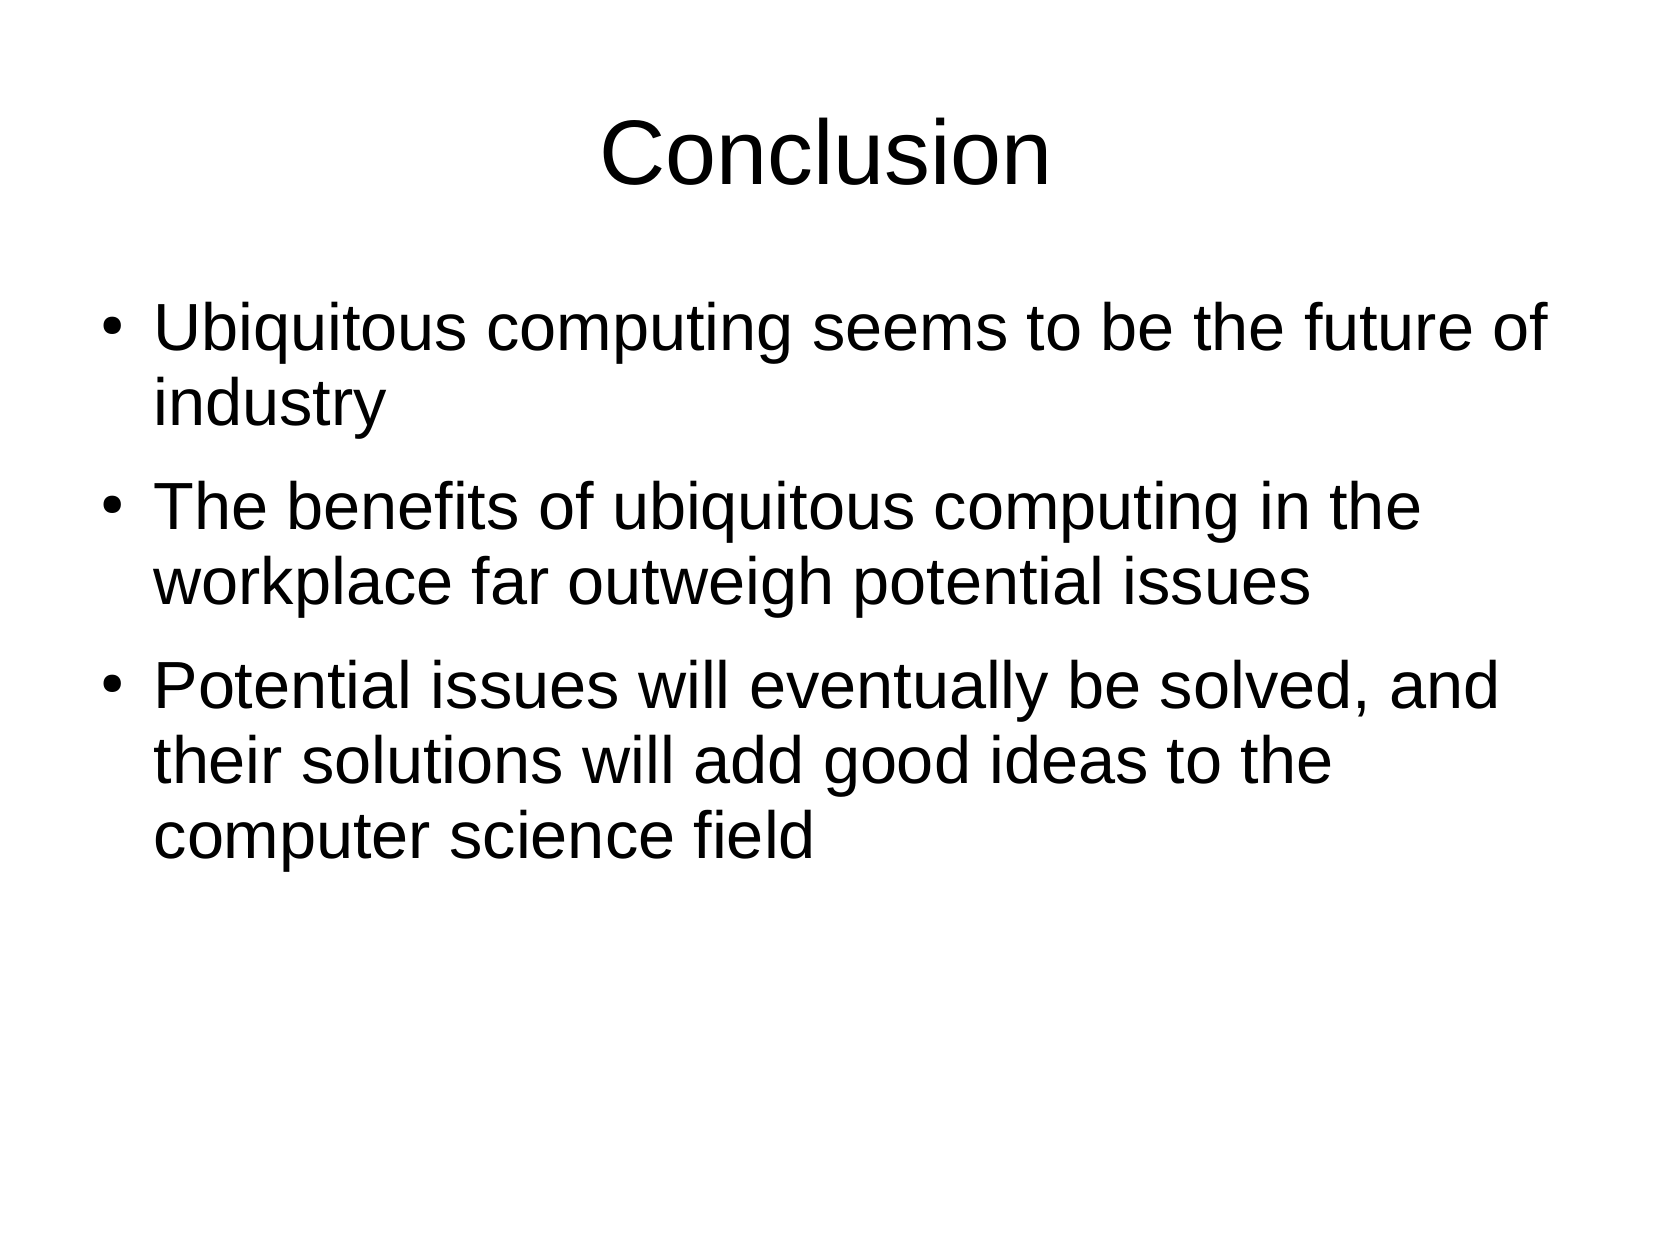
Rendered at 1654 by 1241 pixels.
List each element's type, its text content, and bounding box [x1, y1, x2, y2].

title Conclusion [82, 49, 1571, 257]
list Ubiquitous computing seems to be the future of industry The benefits of ubiquitous computing in the workplace far outweigh potential issues Potential issues will eventually be solved, and their solutions will add good ideas to the computer science field [82, 290, 1571, 1010]
